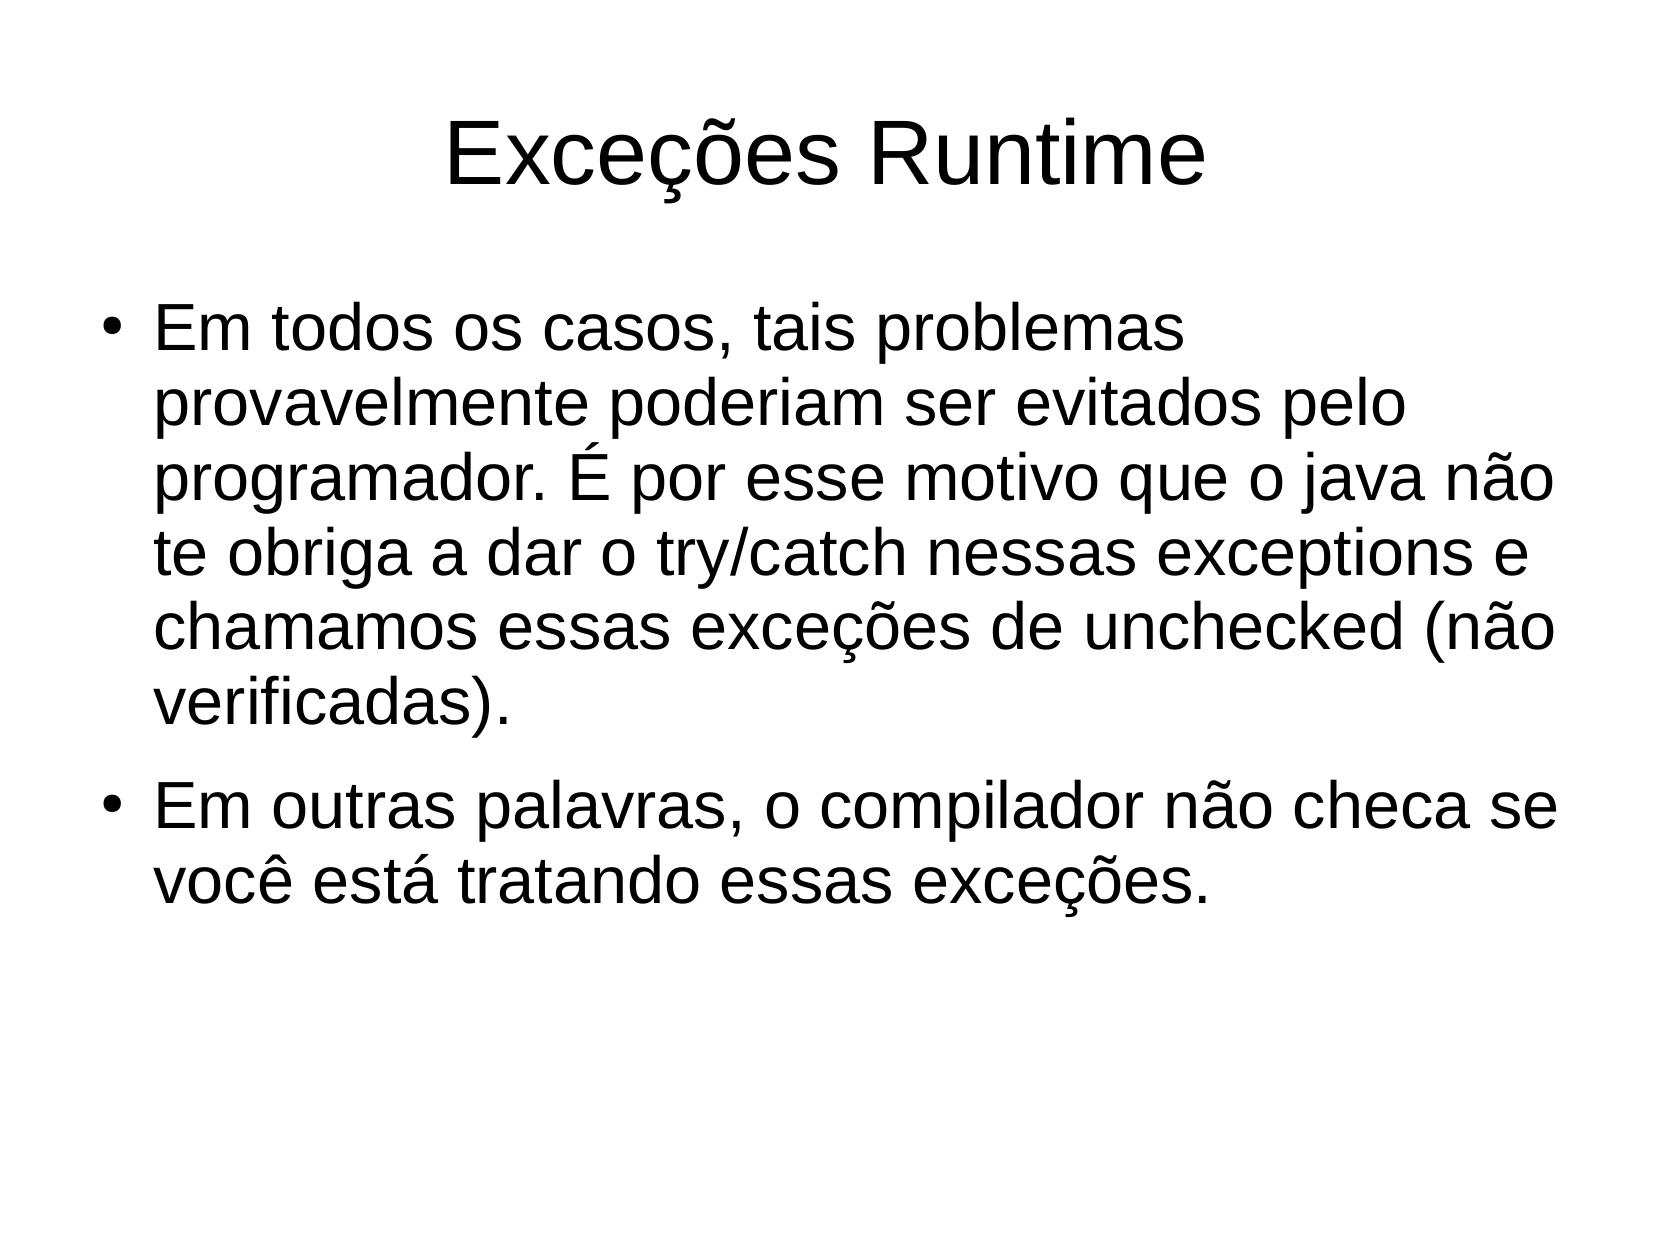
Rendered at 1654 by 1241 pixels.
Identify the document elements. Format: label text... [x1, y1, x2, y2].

list Em todos os casos, tais problemas provavelmente poderiam ser evitados pelo programador. É por esse motivo que o java não te obriga a dar o try/catch nessas exceptions e chamamos essas exceções de unchecked (não verificadas). Em outras palavras, o compilador não checa se você está tratando essas exceções. [82, 290, 1571, 1109]
title Exceções Runtime [82, 49, 1571, 257]
